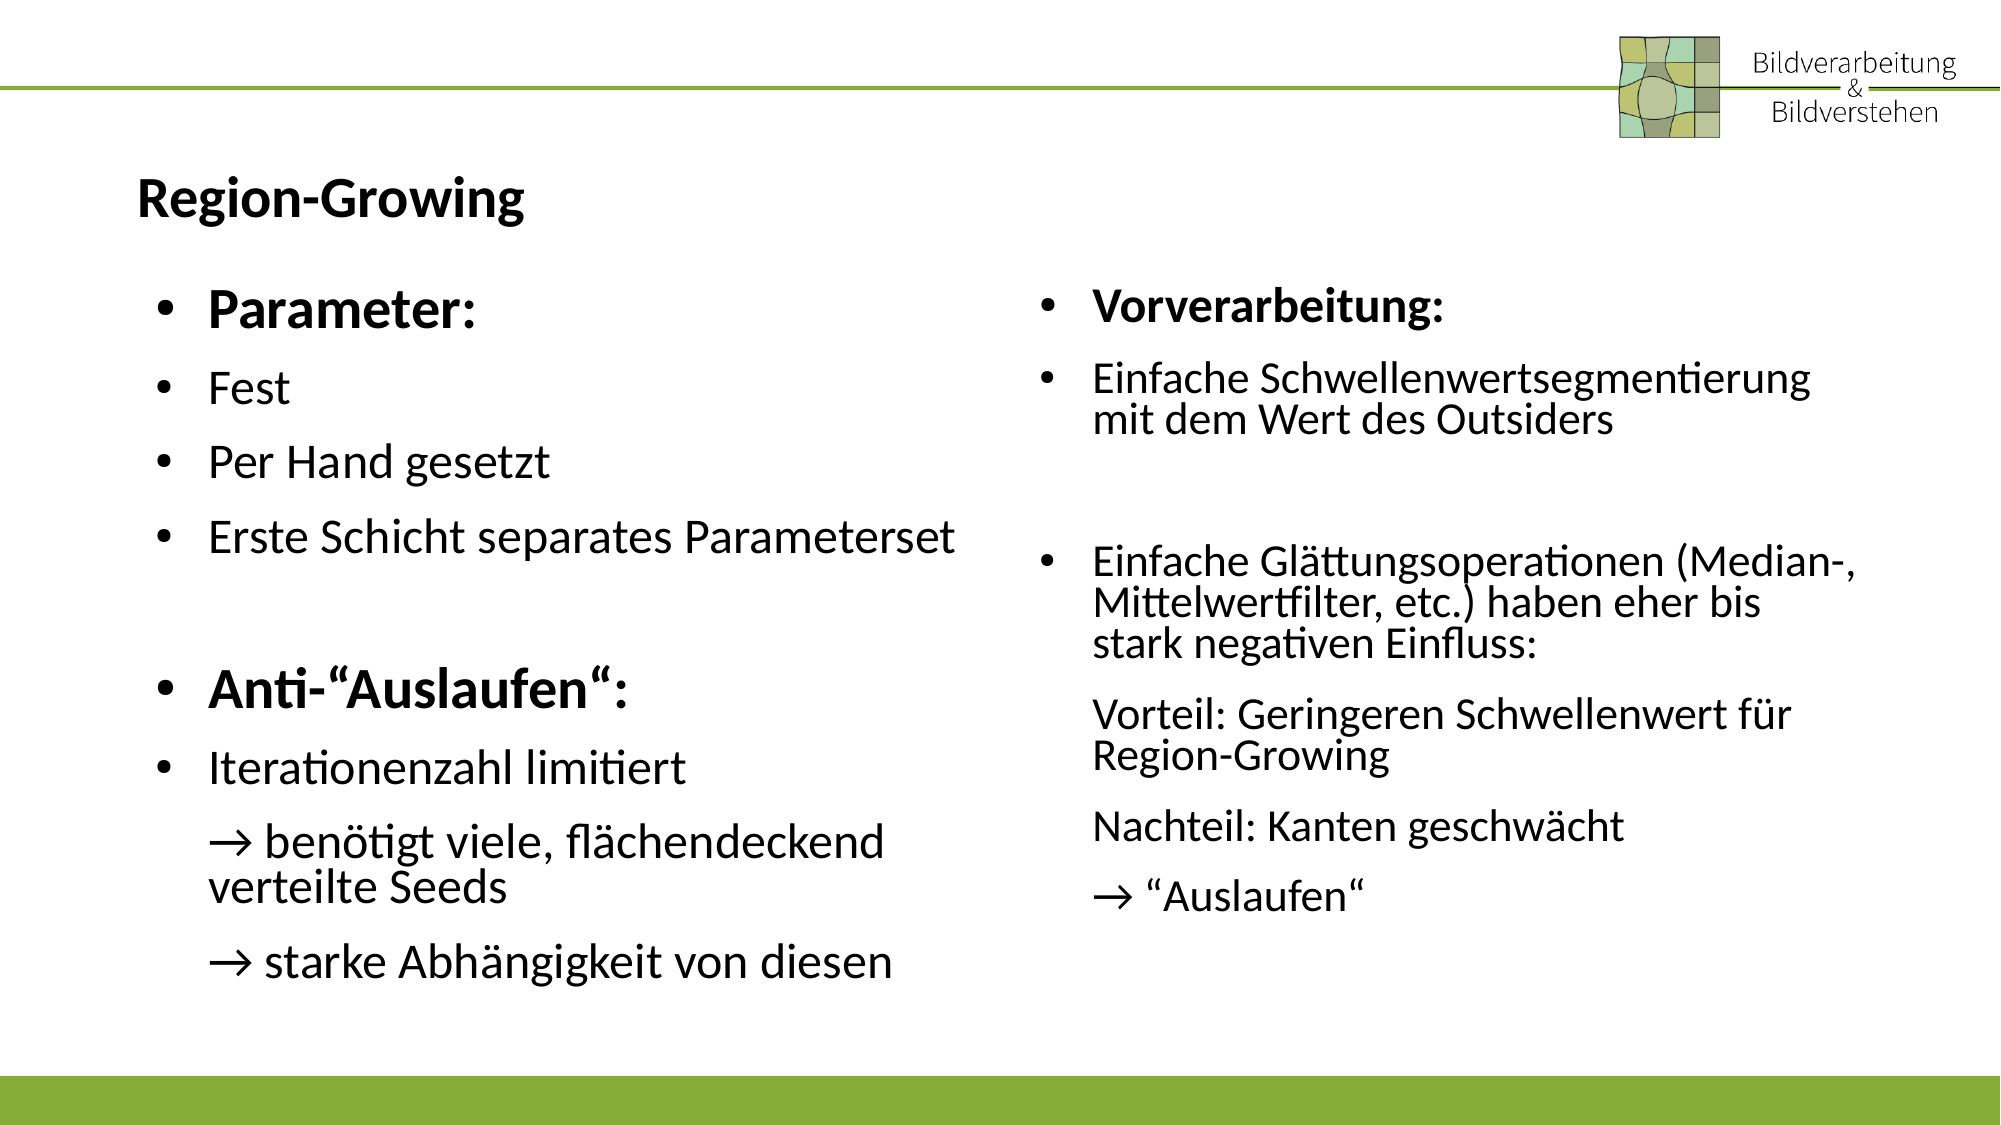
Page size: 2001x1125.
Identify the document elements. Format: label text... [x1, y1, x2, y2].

list Vorverarbeitung: Einfache Schwellenwertsegmentierung mit dem Wert des Outsiders Einfache Glättungsoperationen (Median-, Mittelwertfilter, etc.) haben eher bis stark negativen Einfluss: Vorteil: Geringeren Schwellenwert für Region-Growing Nachteil: Kanten geschwächt → “Auslaufen“ [1021, 286, 1864, 1001]
list Parameter: Fest Per Hand gesetzt Erste Schicht separates Parameterset Anti-“Auslaufen“: Iterationenzahl limitiert → benötigt viele, flächendeckend verteilte Seeds → starke Abhängigkeit von diesen [137, 286, 980, 1001]
picture [1618, 36, 2000, 138]
title Region-Growing [137, 153, 1863, 251]
